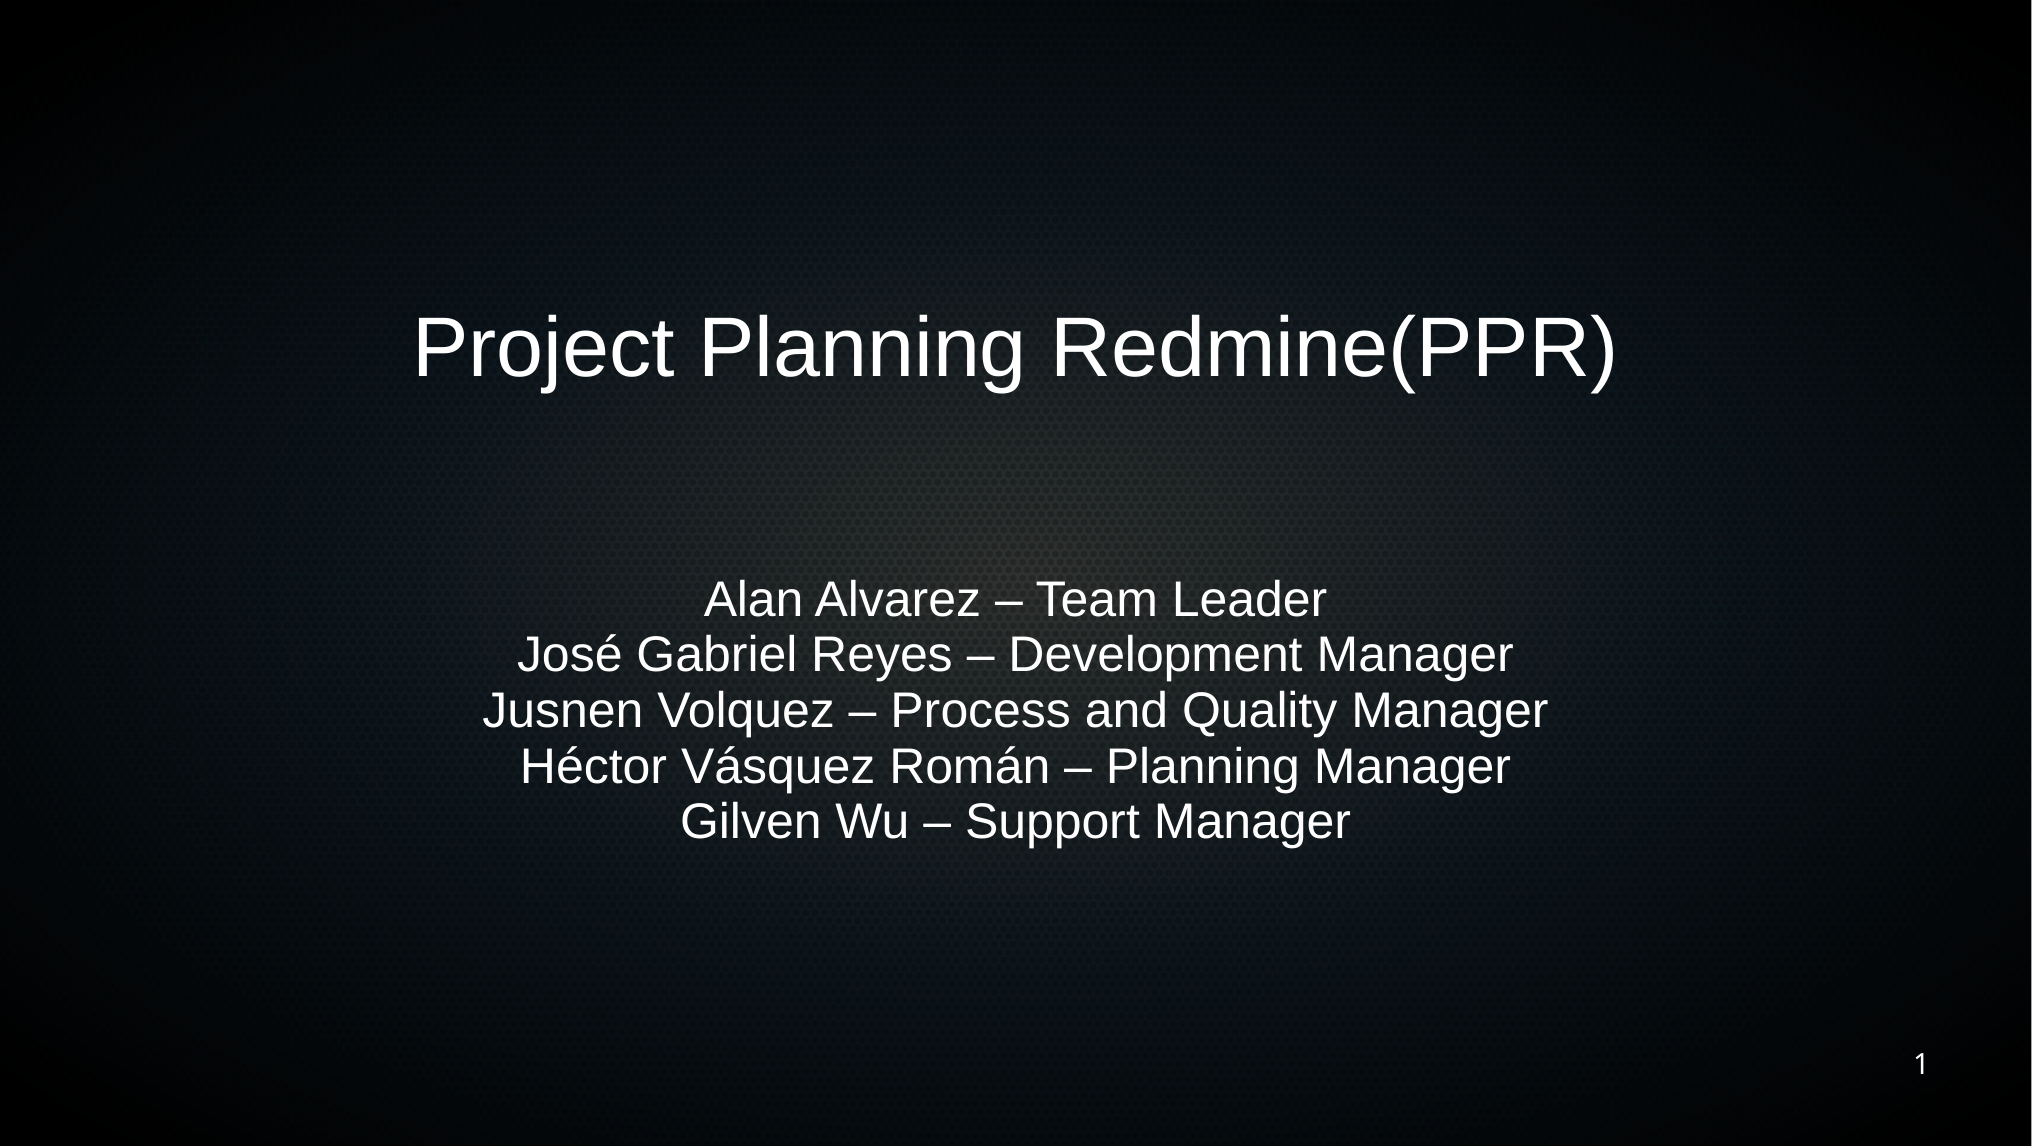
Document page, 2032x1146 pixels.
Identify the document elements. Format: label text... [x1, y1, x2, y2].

picture [0, 0, 2032, 1146]
title Project Planning Redmine(PPR) [101, 251, 1930, 444]
subtitle Alan Alvarez – Team Leader José Gabriel Reyes – Development Manager Jusnen Volquez – Process and Quality Manager Héctor Vásquez Román – Planning Manager Gilven Wu – Support Manager [121, 569, 1910, 851]
